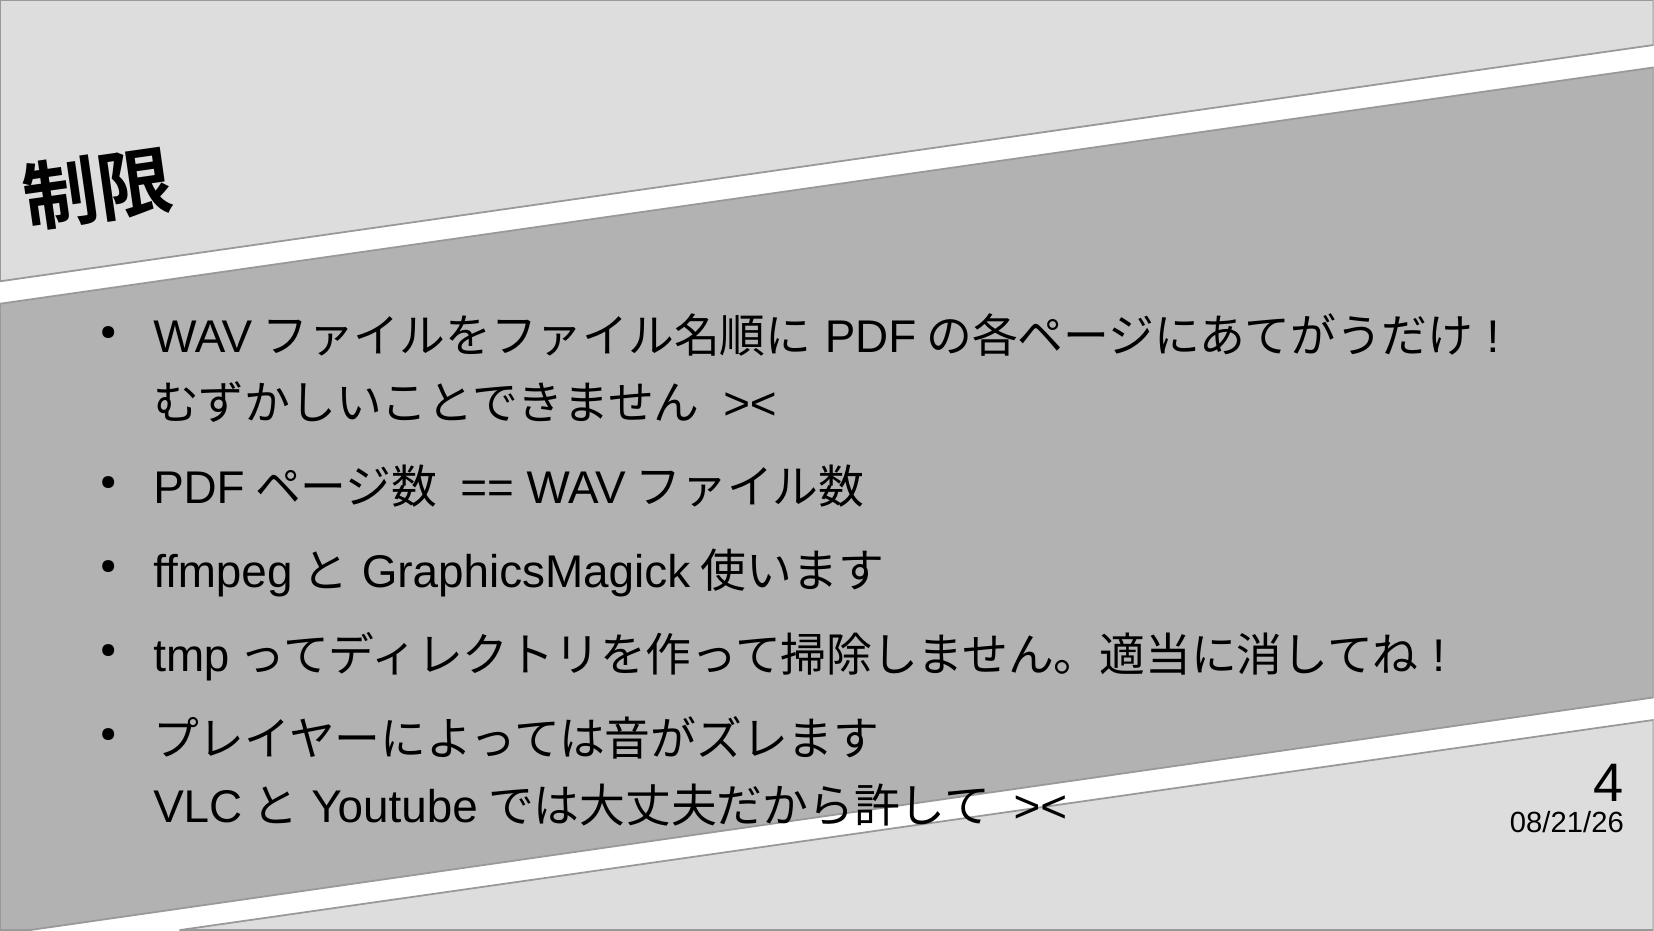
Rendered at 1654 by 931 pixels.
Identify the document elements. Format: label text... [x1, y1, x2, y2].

list WAVファイルをファイル名順にPDFの各ページにあてがうだけ! むずかしいことできません >< PDFページ数 == WAVファイル数 ffmpegとGraphicsMagick使います tmpってディレクトリを作って掃除しません。適当に消してね! プレイヤーによっては音がズレます VLCとYoutubeでは大丈夫だから許して >< [82, 300, 1538, 840]
title 制限 [11, 0, 1496, 272]
